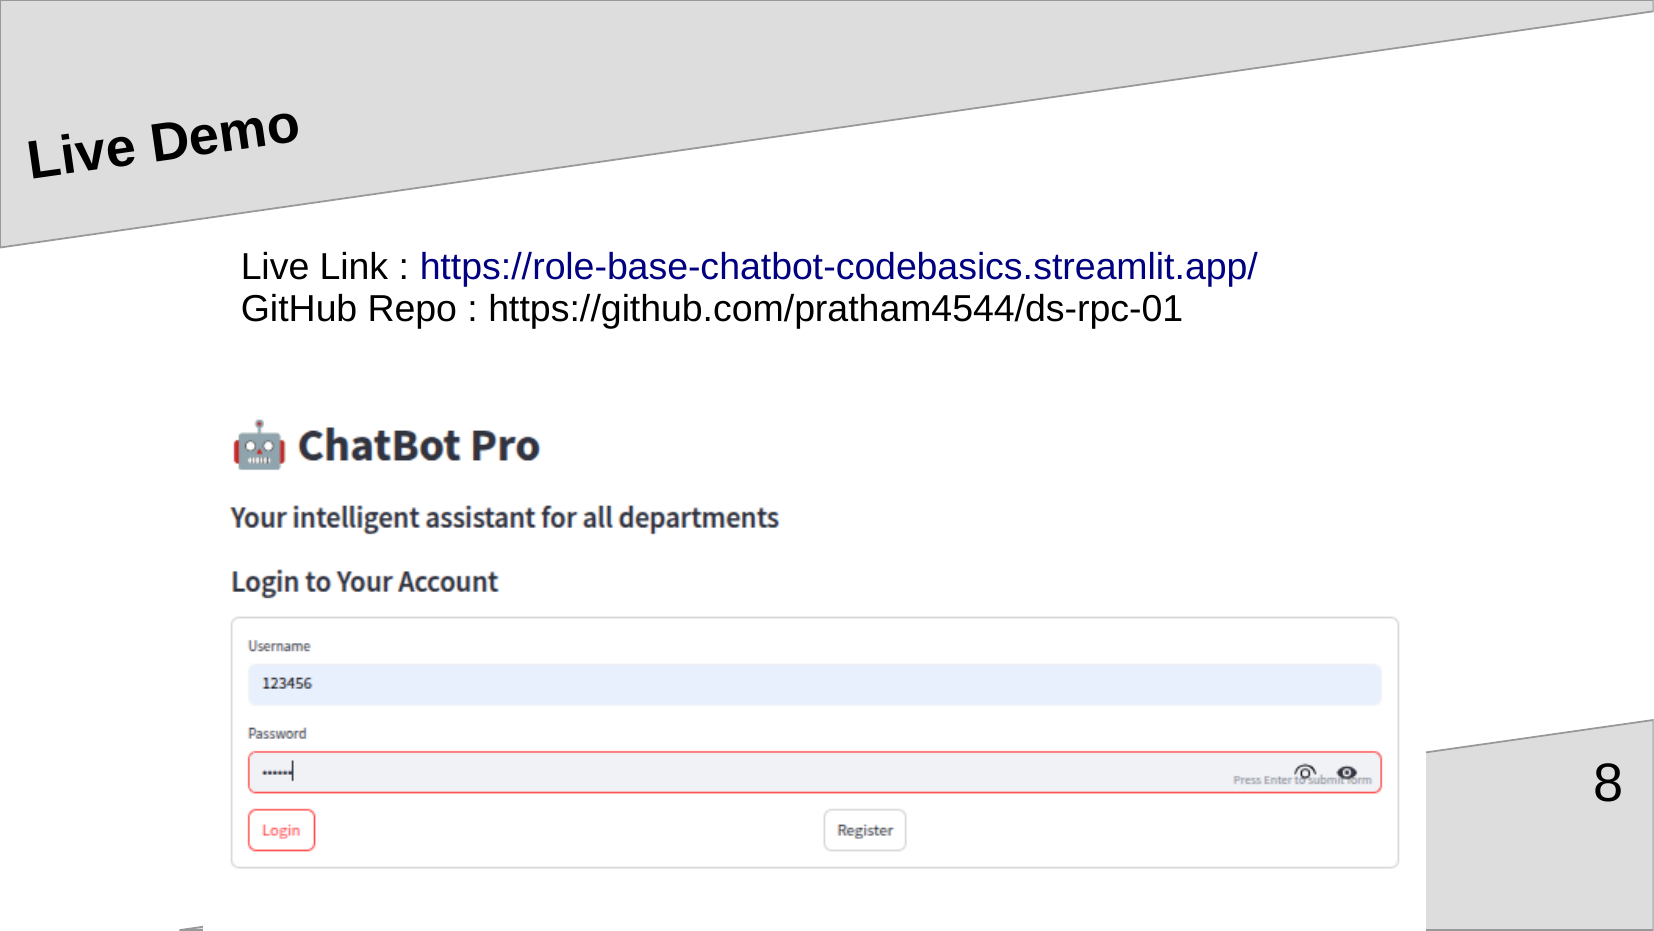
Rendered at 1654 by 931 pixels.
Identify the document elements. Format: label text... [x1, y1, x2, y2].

picture [203, 345, 1426, 931]
title Live Demo [16, 0, 1501, 239]
text_box Live Link : https://role-base-chatbot-codebasics.streamlit.app/ GitHub Repo : https://github.com/pratham4544/ds-rpc-01 [226, 238, 1276, 338]
